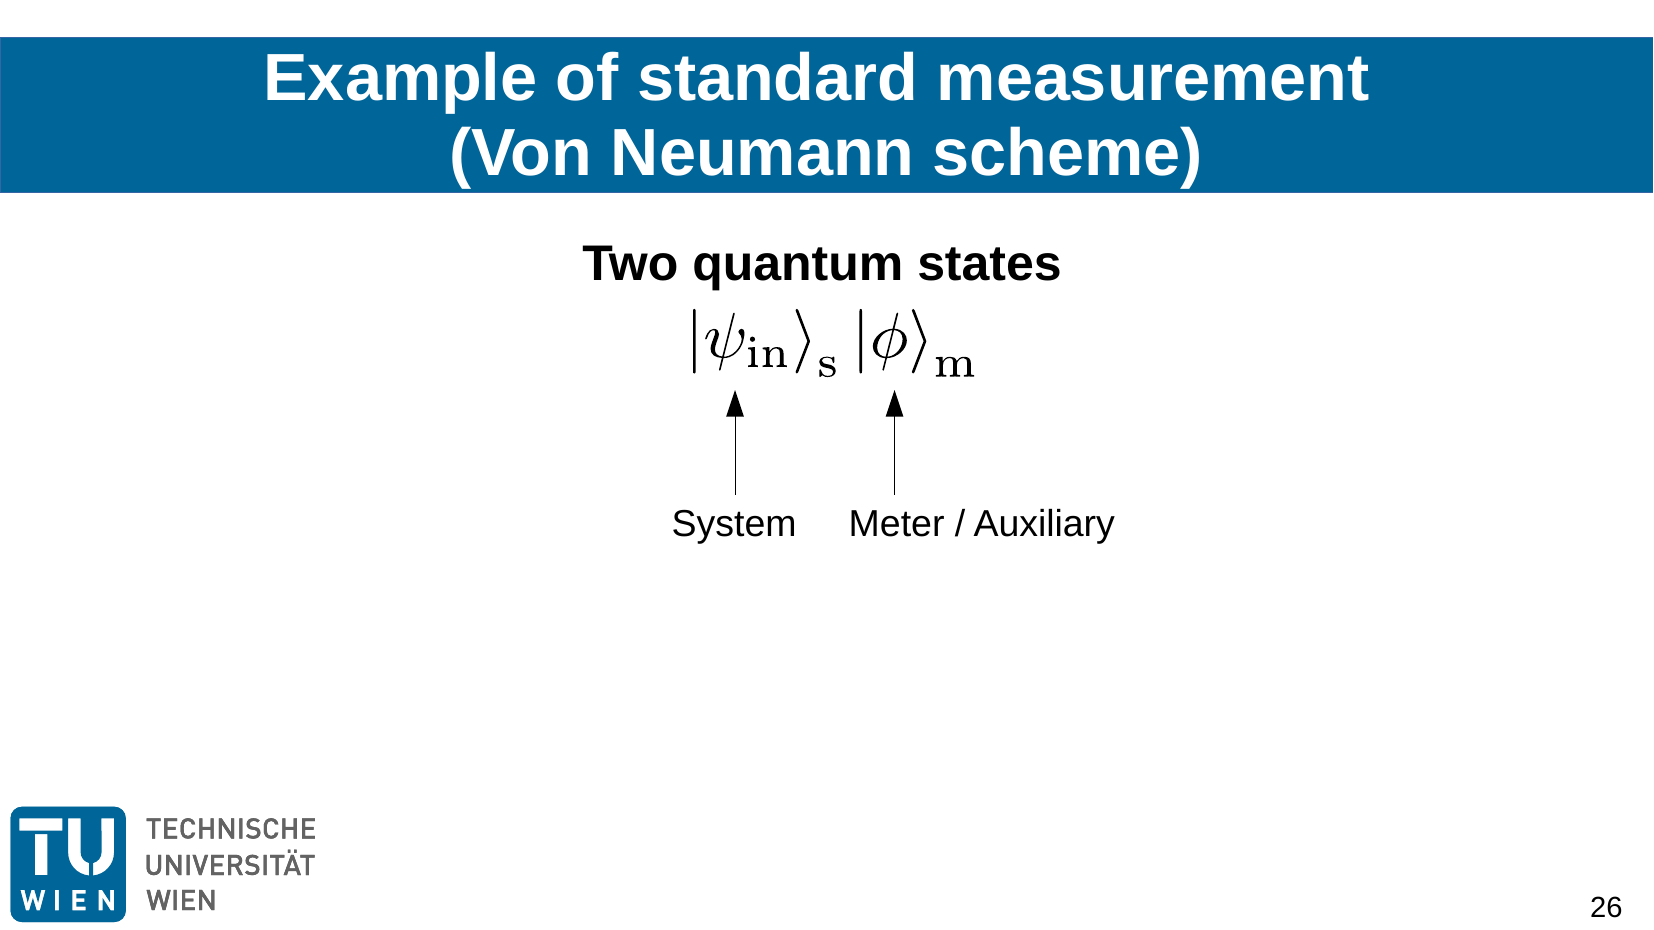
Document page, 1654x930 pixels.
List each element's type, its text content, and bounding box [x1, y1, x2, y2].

title Example of standard measurement (Von Neumann scheme) [0, 37, 1653, 193]
text_box System [656, 494, 812, 552]
list Two quantum states [582, 235, 1071, 310]
text_box Meter / Auxiliary [834, 494, 1130, 552]
picture [671, 295, 987, 399]
